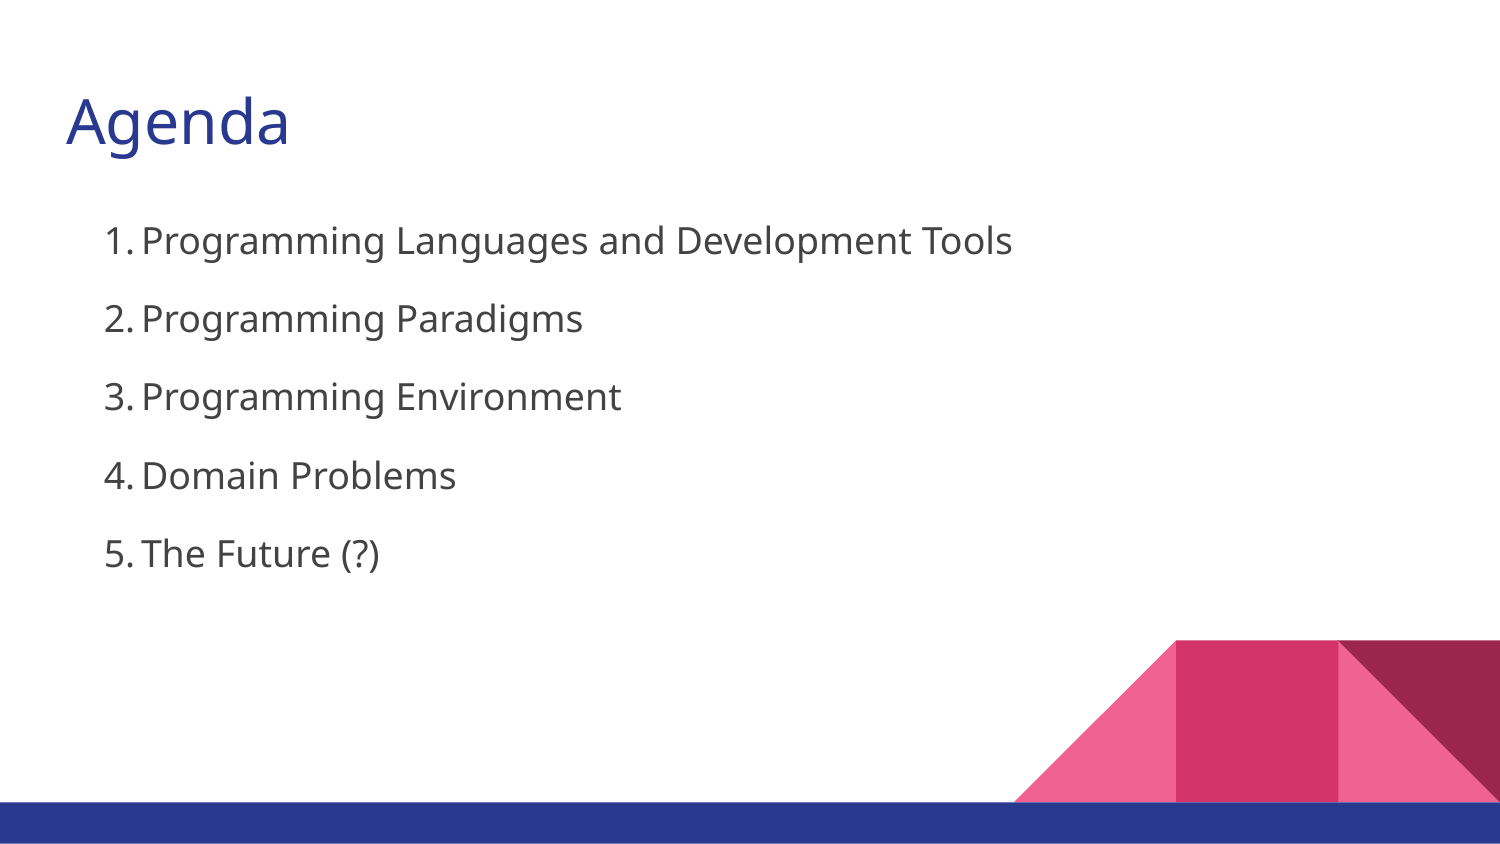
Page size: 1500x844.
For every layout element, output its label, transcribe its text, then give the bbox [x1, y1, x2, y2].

title Agenda [51, 67, 1449, 167]
list Programming Languages and Development Tools Programming Paradigms Programming Environment Domain Problems The Future (?) [51, 201, 1449, 750]
